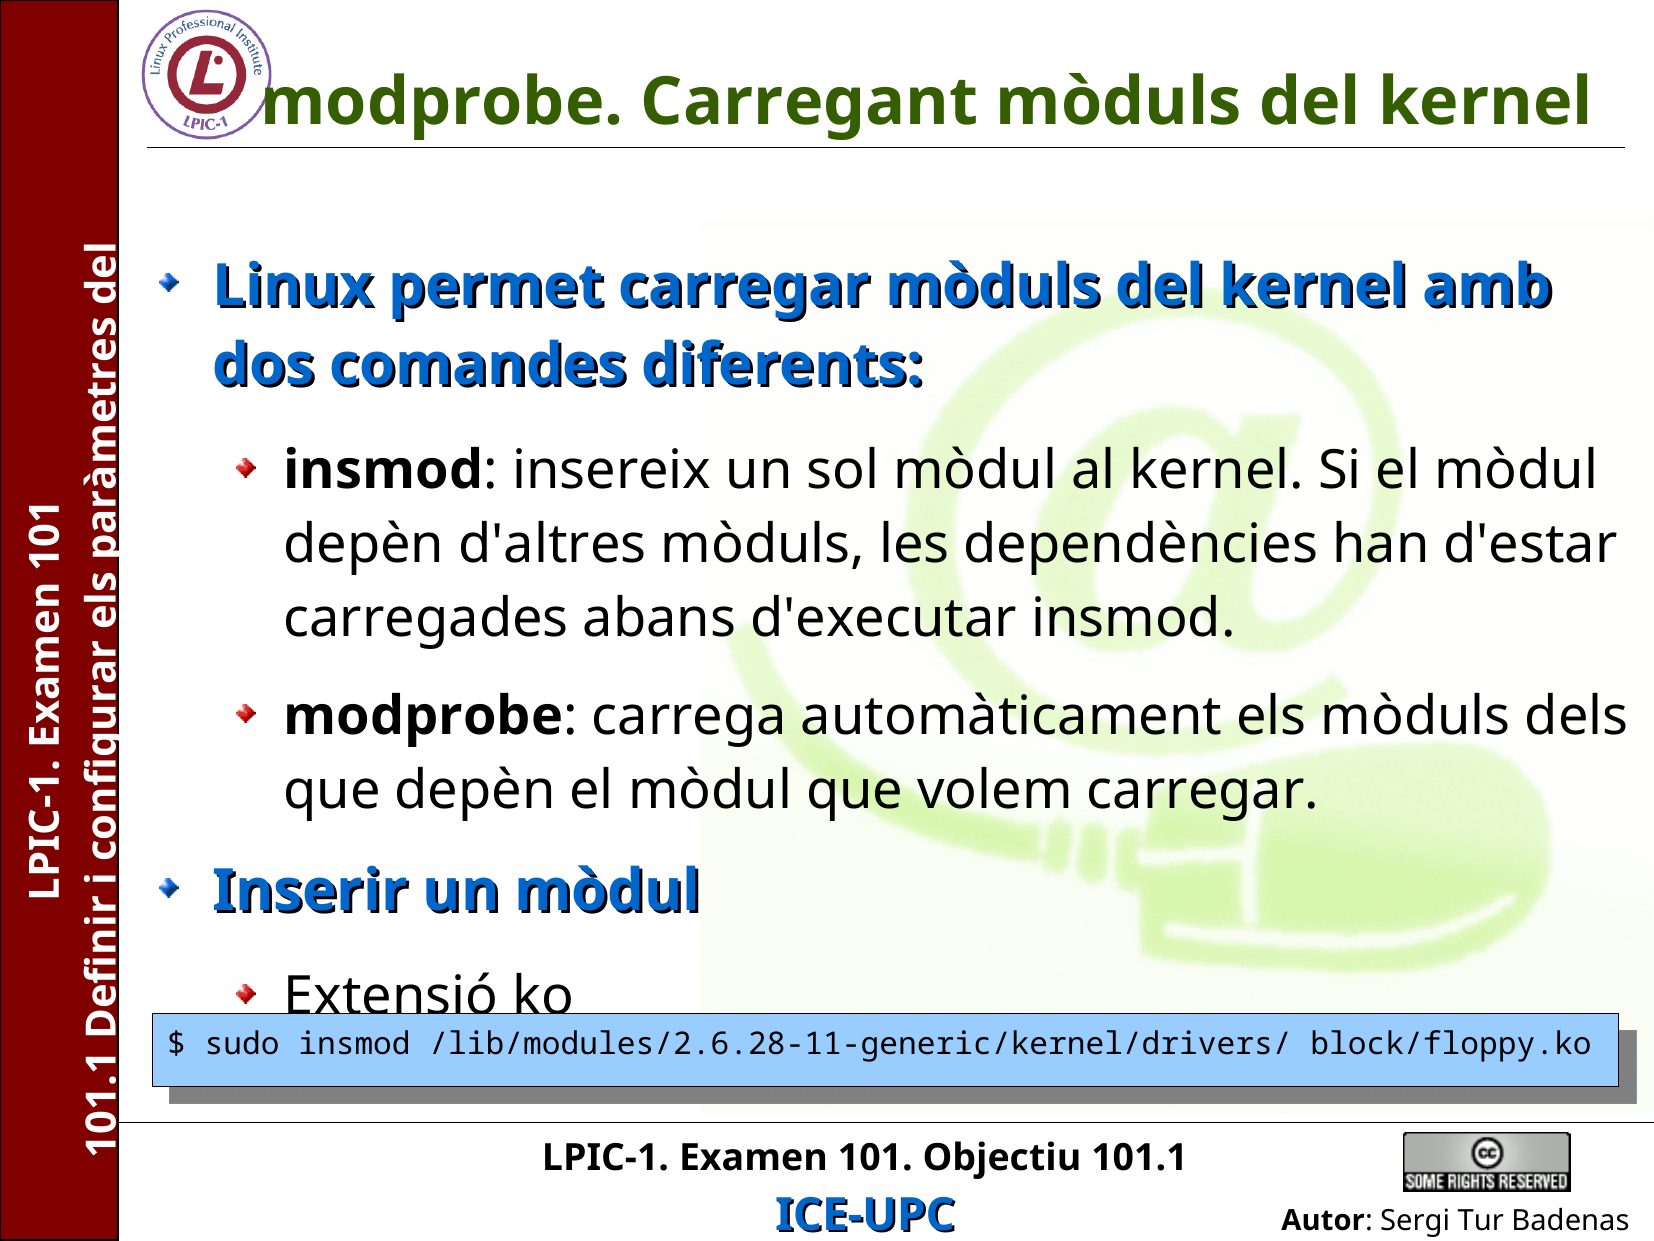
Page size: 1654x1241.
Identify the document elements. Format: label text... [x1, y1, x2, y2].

title modprobe. Carregant mòduls del kernel [183, 55, 1654, 142]
picture [1403, 1132, 1571, 1192]
text_box $ sudo insmod /lib/modules/2.6.28-11-generic/kernel/drivers/ block/floppy.ko [152, 1013, 1619, 1087]
list Linux permet carregar mòduls del kernel amb dos comandes diferents: insmod: insereix un sol mòdul al kernel. Si el mòdul depèn d'altres mòduls, les dependències han d'estar carregades abans d'executar insmod. modprobe: carrega automàticament els mòduls dels que depèn el mòdul que volem carregar. Inserir un mòdul Extensió ko [141, 242, 1630, 1078]
picture [700, 217, 1654, 1113]
picture [135, 5, 277, 142]
